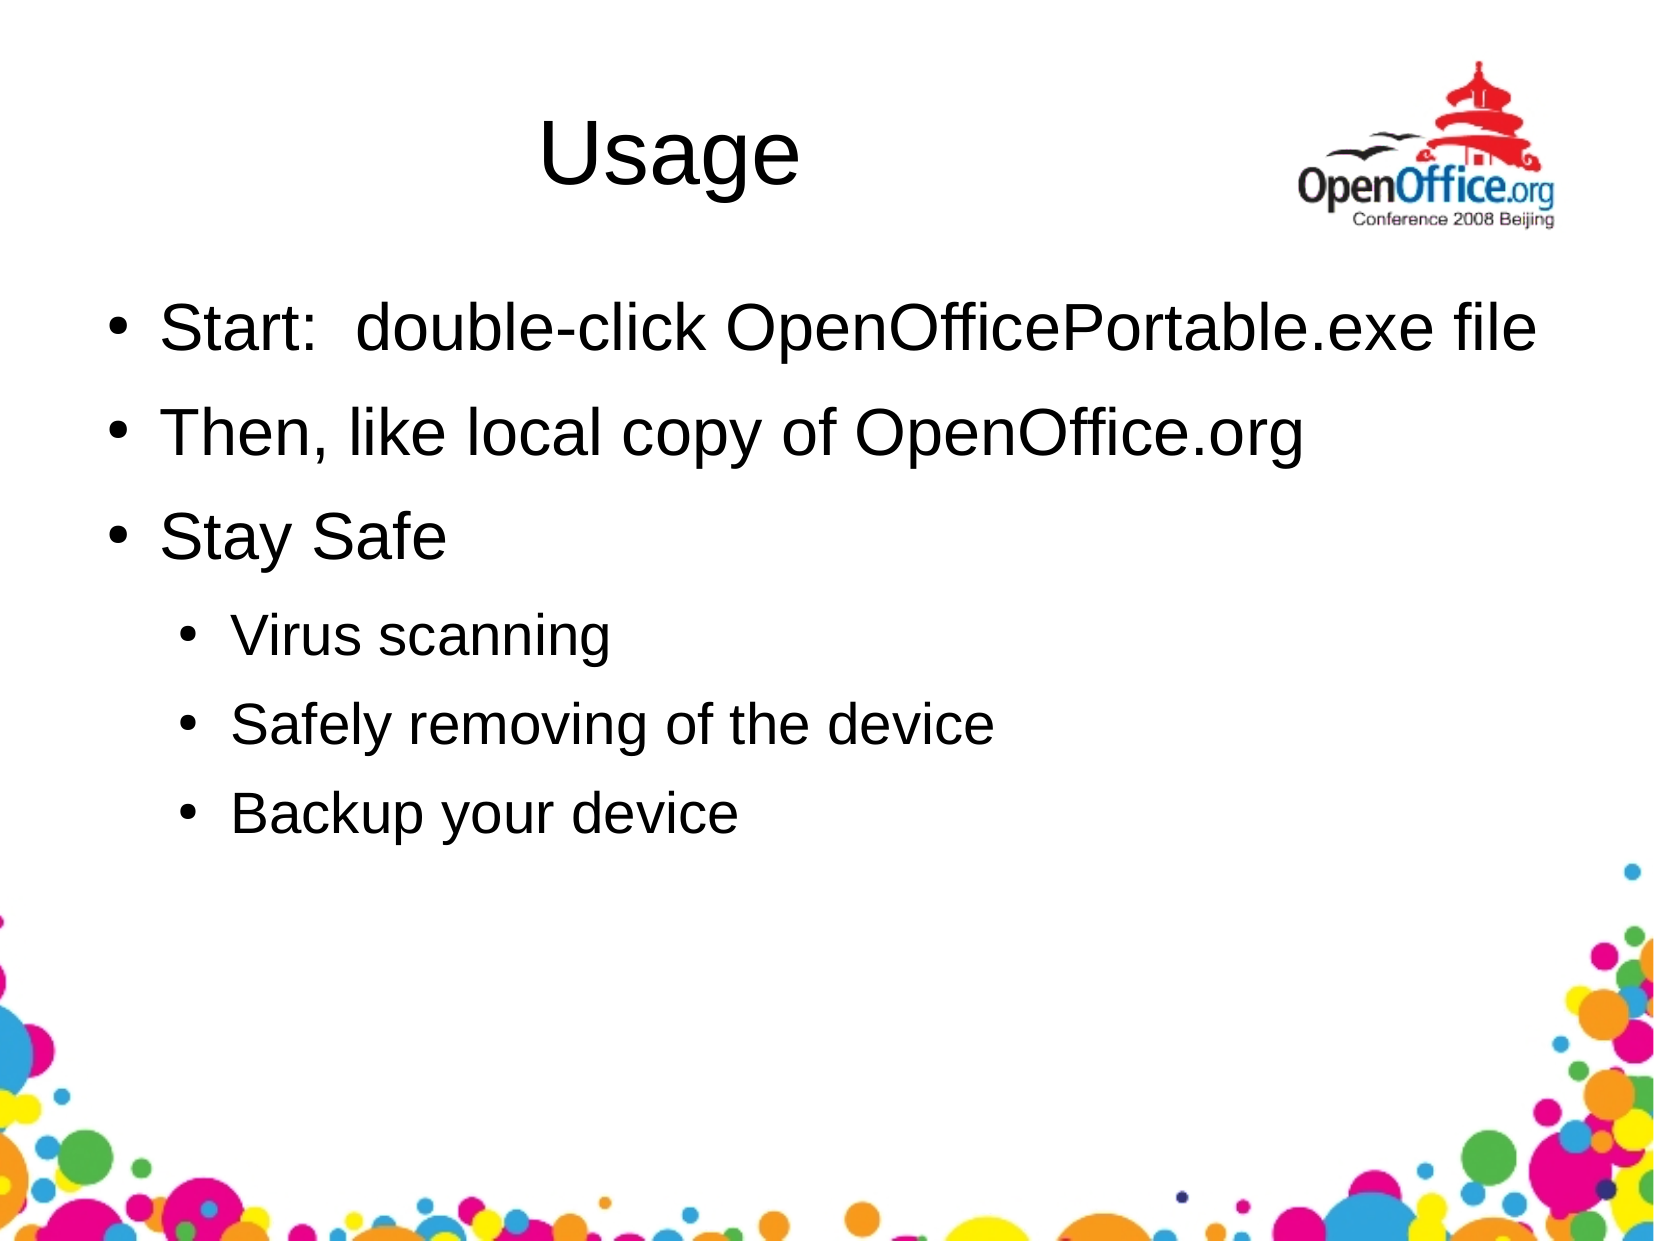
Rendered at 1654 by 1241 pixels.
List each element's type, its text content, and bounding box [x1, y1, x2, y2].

picture [0, 810, 1654, 1241]
title Usage [82, 56, 1258, 250]
list Start: double-click OpenOfficePortable.exe file Then, like local copy of OpenOffice.org Stay Safe Virus scanning Safely removing of the device Backup your device [88, 290, 1577, 1094]
picture [1285, 51, 1569, 250]
